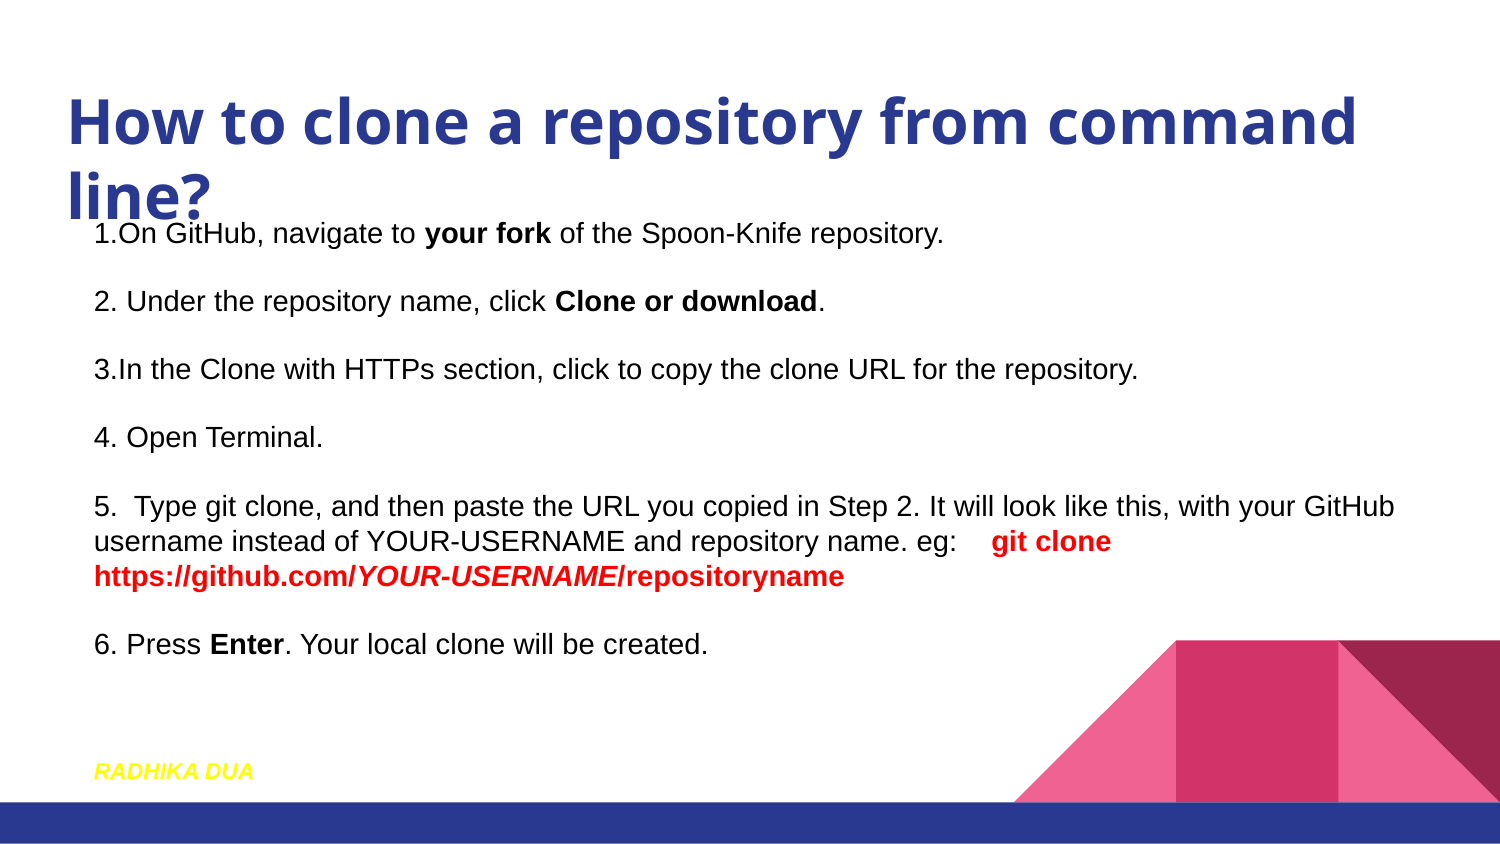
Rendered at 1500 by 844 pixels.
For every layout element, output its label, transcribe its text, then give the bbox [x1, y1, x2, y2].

title How to clone a repository from command line? [51, 67, 1449, 167]
list 1.On GitHub, navigate to your fork of the Spoon-Knife repository. 2. Under the repository name, click Clone or download. 3.In the Clone with HTTPs section, click to copy the clone URL for the repository. 4. Open Terminal. 5. Type git clone, and then paste the URL you copied in Step 2. It will look like this, with your GitHub username instead of YOUR-USERNAME and repository name. eg: git clone https://github.com/YOUR-USERNAME/repositoryname 6. Press Enter. Your local clone will be created. RADHIKA DUA [78, 199, 1477, 747]
